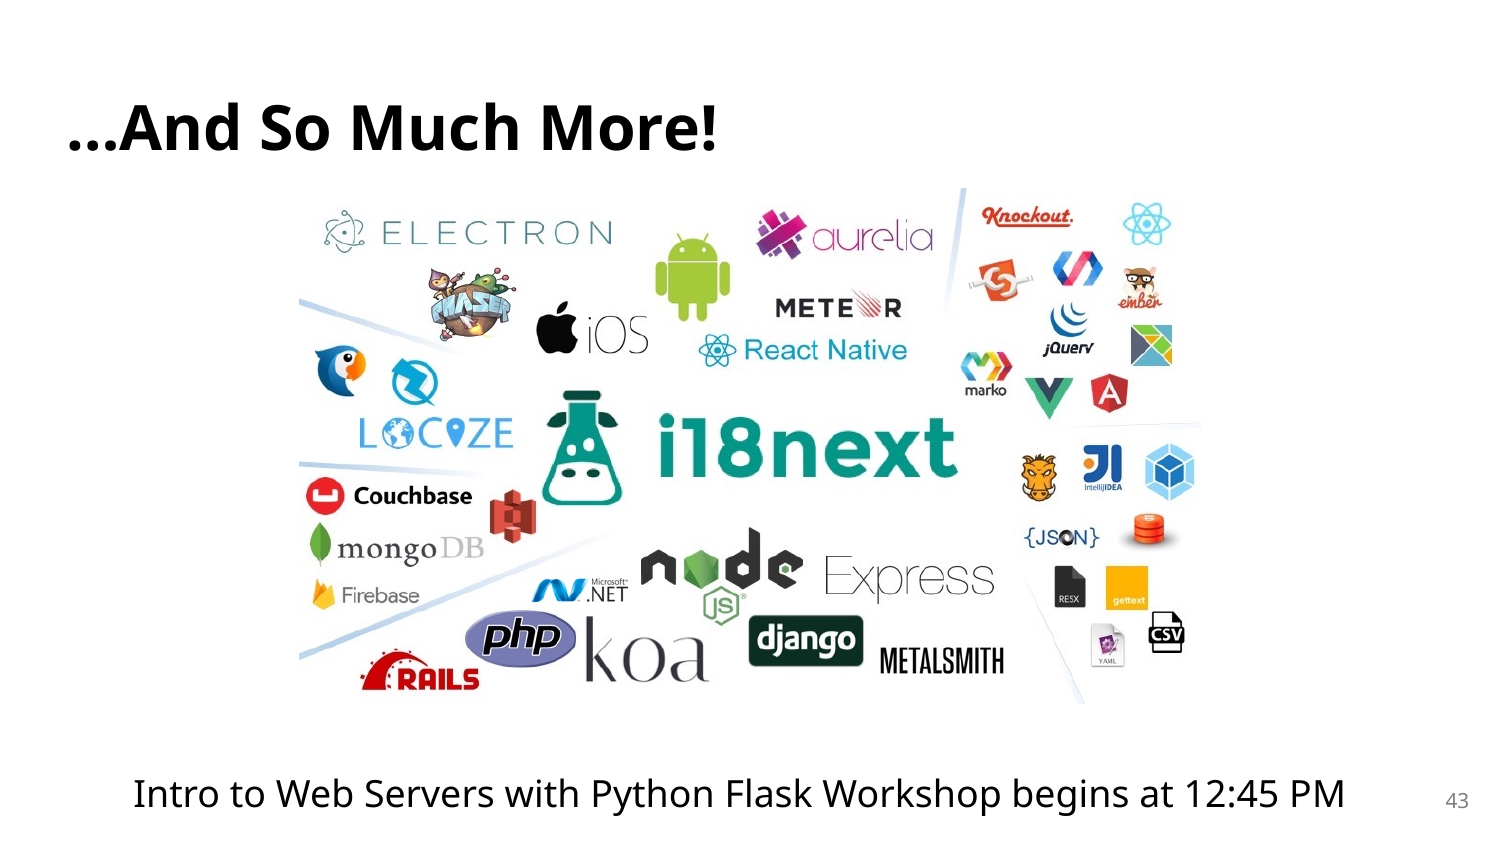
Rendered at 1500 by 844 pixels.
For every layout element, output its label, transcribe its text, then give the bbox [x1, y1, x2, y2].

slide_number <number> [1394, 769, 1484, 834]
text_box Intro to Web Servers with Python Flask Workshop begins at 12:45 PM [48, 754, 1432, 820]
picture [299, 188, 1201, 704]
title …And So Much More! [51, 72, 1449, 176]
